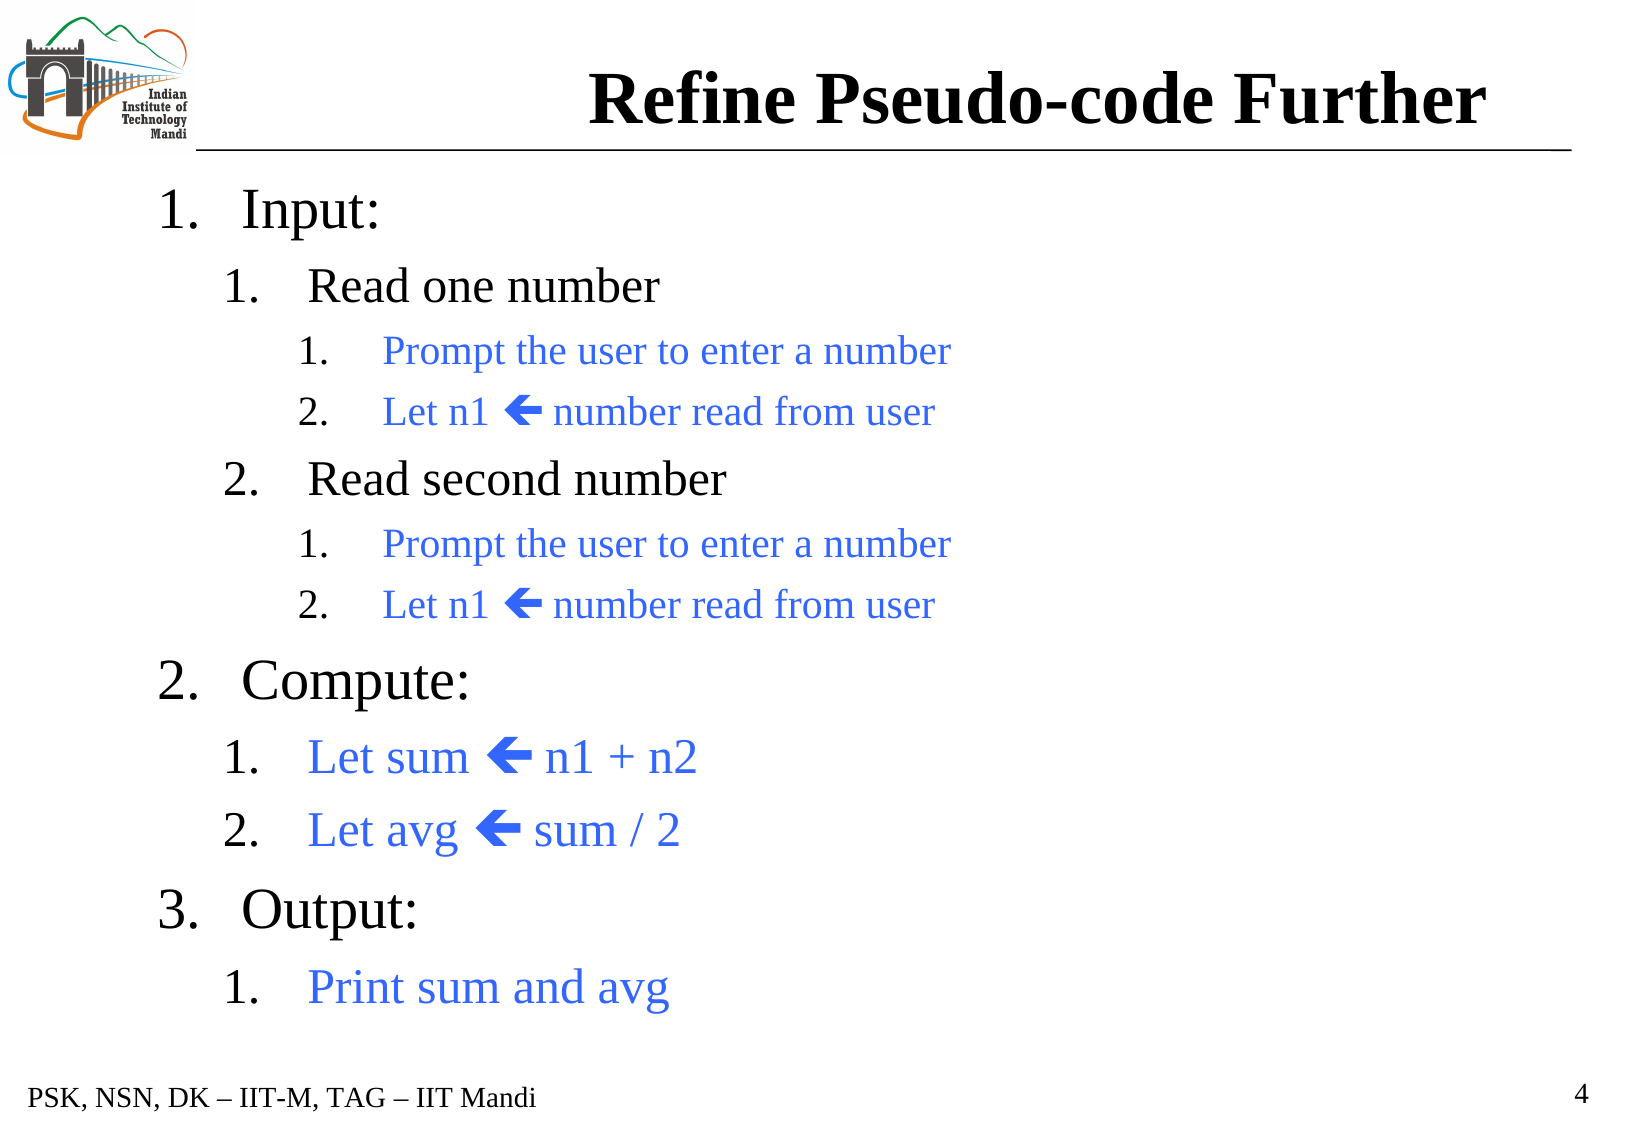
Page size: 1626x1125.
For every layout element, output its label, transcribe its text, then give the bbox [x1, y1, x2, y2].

picture [1, 0, 196, 156]
title Refine Pseudo-code Further [67, 29, 1504, 158]
list Input: Read one number Prompt the user to enter a number Let n1  number read from user Read second number Prompt the user to enter a number Let n1  number read from user Compute: Let sum  n1 + n2 Let avg  sum / 2 Output: Print sum and avg [67, 162, 1571, 1025]
